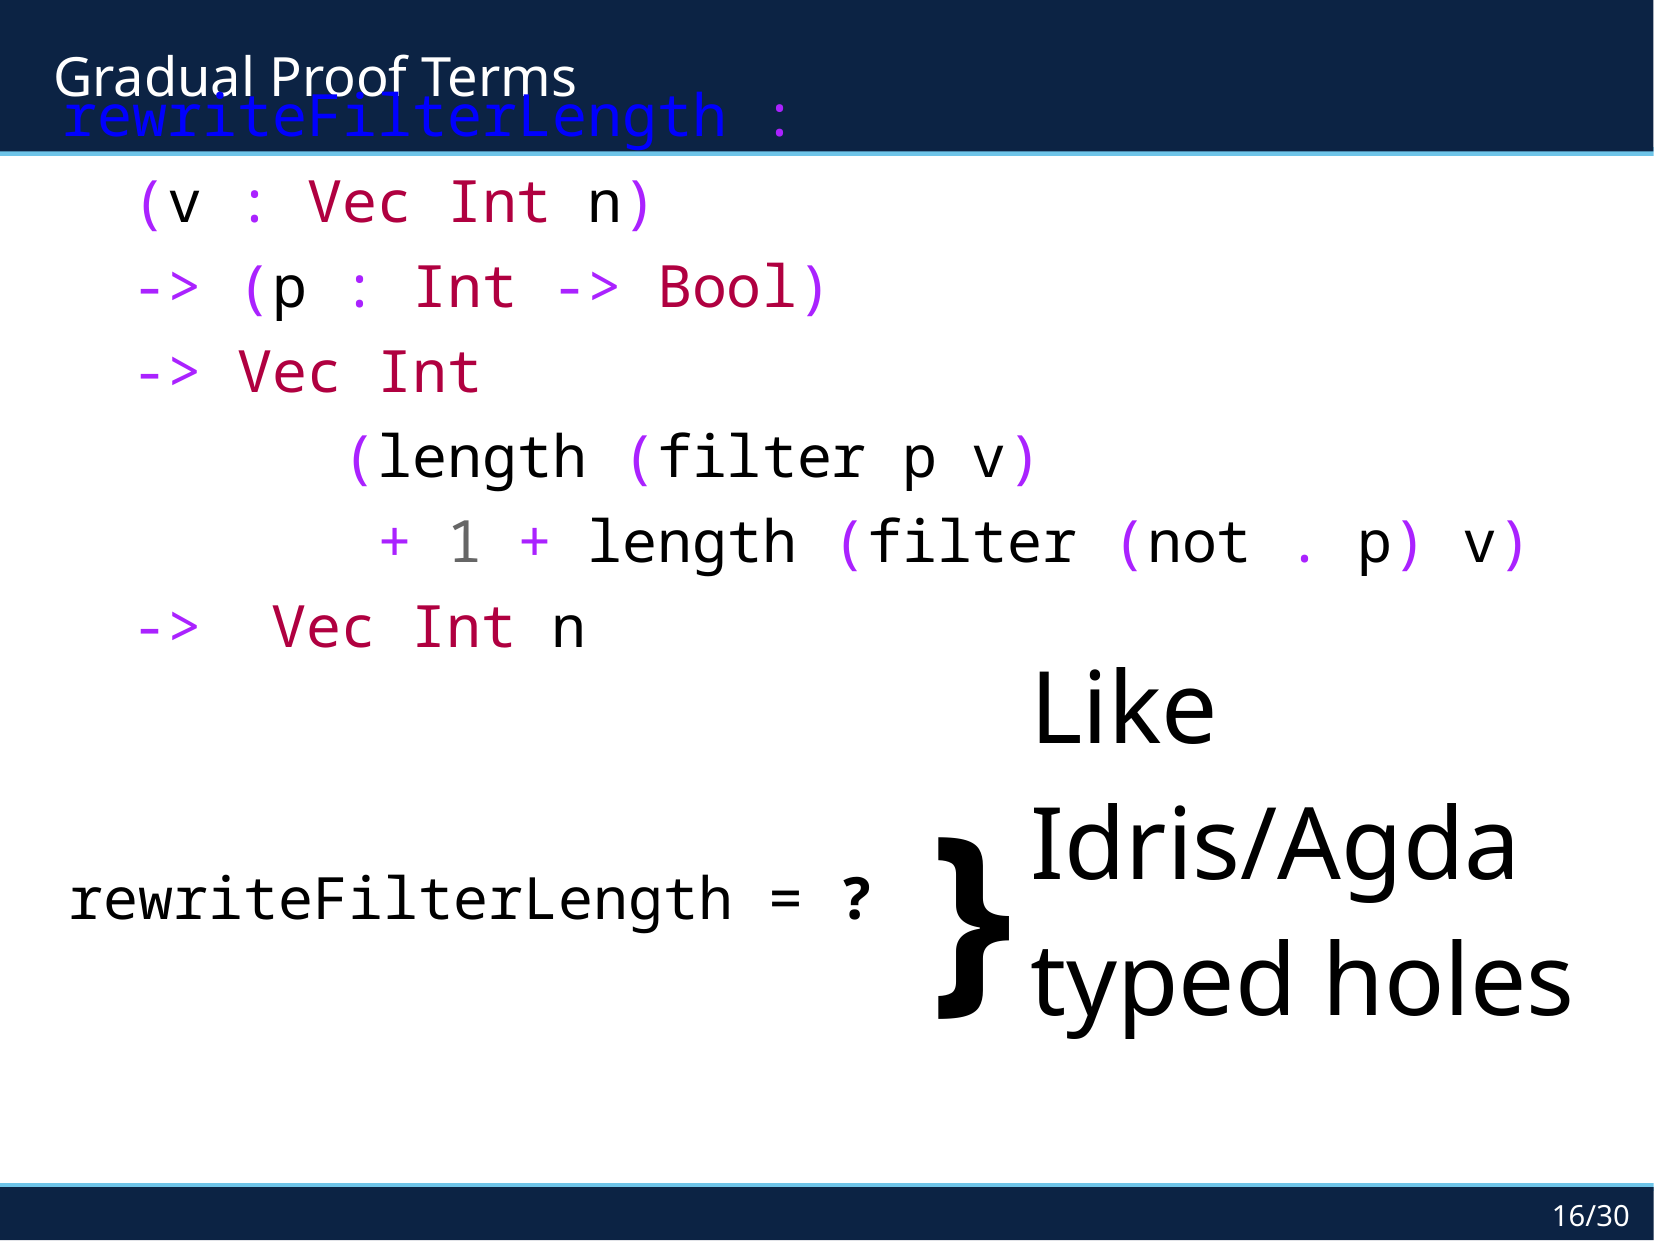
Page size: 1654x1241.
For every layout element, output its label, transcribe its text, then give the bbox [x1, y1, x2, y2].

text_box rewriteFilterLength = ? [54, 860, 889, 934]
text_box rewriteFilterLength : (v : Vec Int n) -> (p : Int -> Bool) -> Vec Int (length (filter p v) + 1 + length (filter (not . p) v) -> Vec Int n [47, 213, 1571, 1122]
text_box Like Idris/Agda typed holes [1015, 601, 1654, 1216]
title Gradual Proof Terms [0, 0, 1654, 152]
text_box } [915, 773, 999, 1039]
